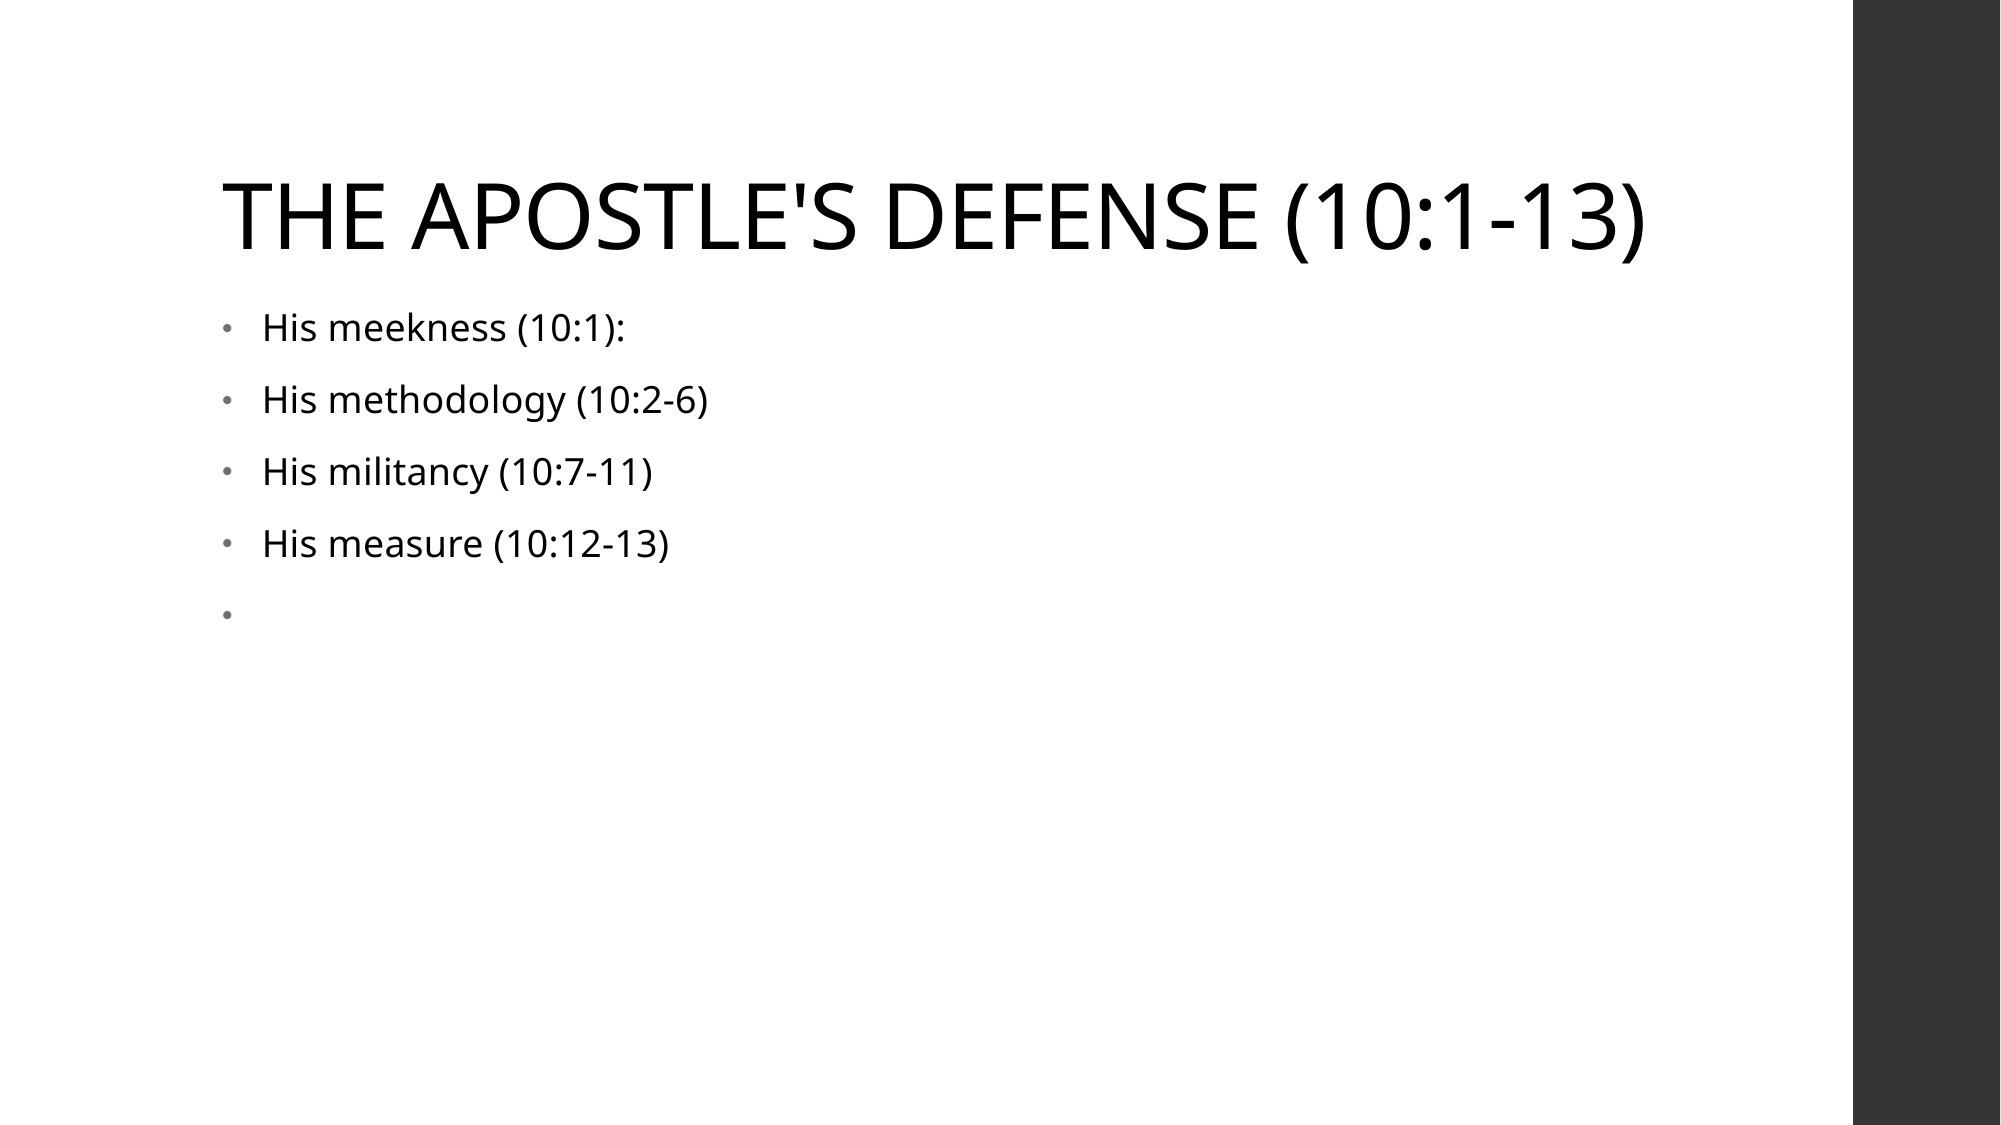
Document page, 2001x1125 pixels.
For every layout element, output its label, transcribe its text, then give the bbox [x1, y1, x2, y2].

list His meekness (10:1): His methodology (10:2-6) His militancy (10:7-11) His measure (10:12-13) [206, 299, 1617, 1014]
title THE APOSTLE'S DEFENSE (10:1-13) [206, 60, 1797, 278]
